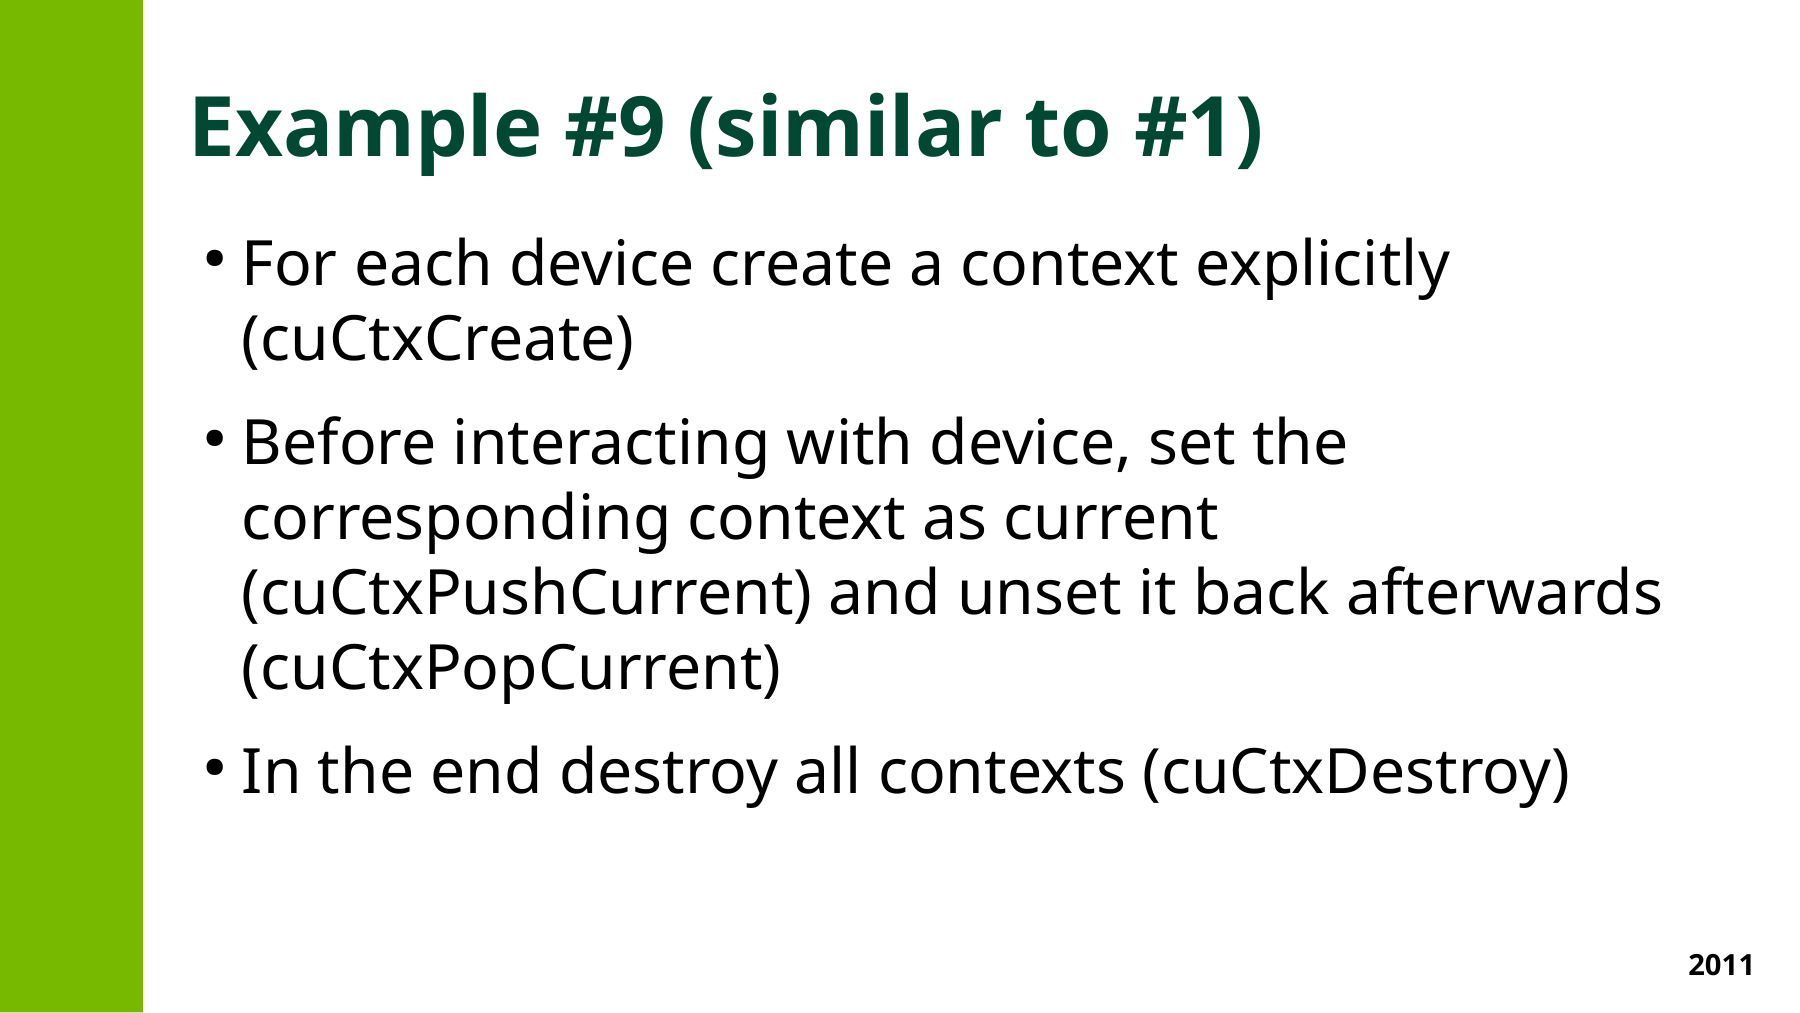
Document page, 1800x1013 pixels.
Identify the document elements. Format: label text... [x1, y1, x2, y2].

list For each device create a context explicitly (cuCtxCreate) Before interacting with device, set the corresponding context as current (cuCtxPushCurrent) and unset it back afterwards (cuCtxPopCurrent) In the end destroy all contexts (cuCtxDestroy) [188, 215, 1733, 964]
title Example #9 (similar to #1) [188, 40, 1733, 211]
